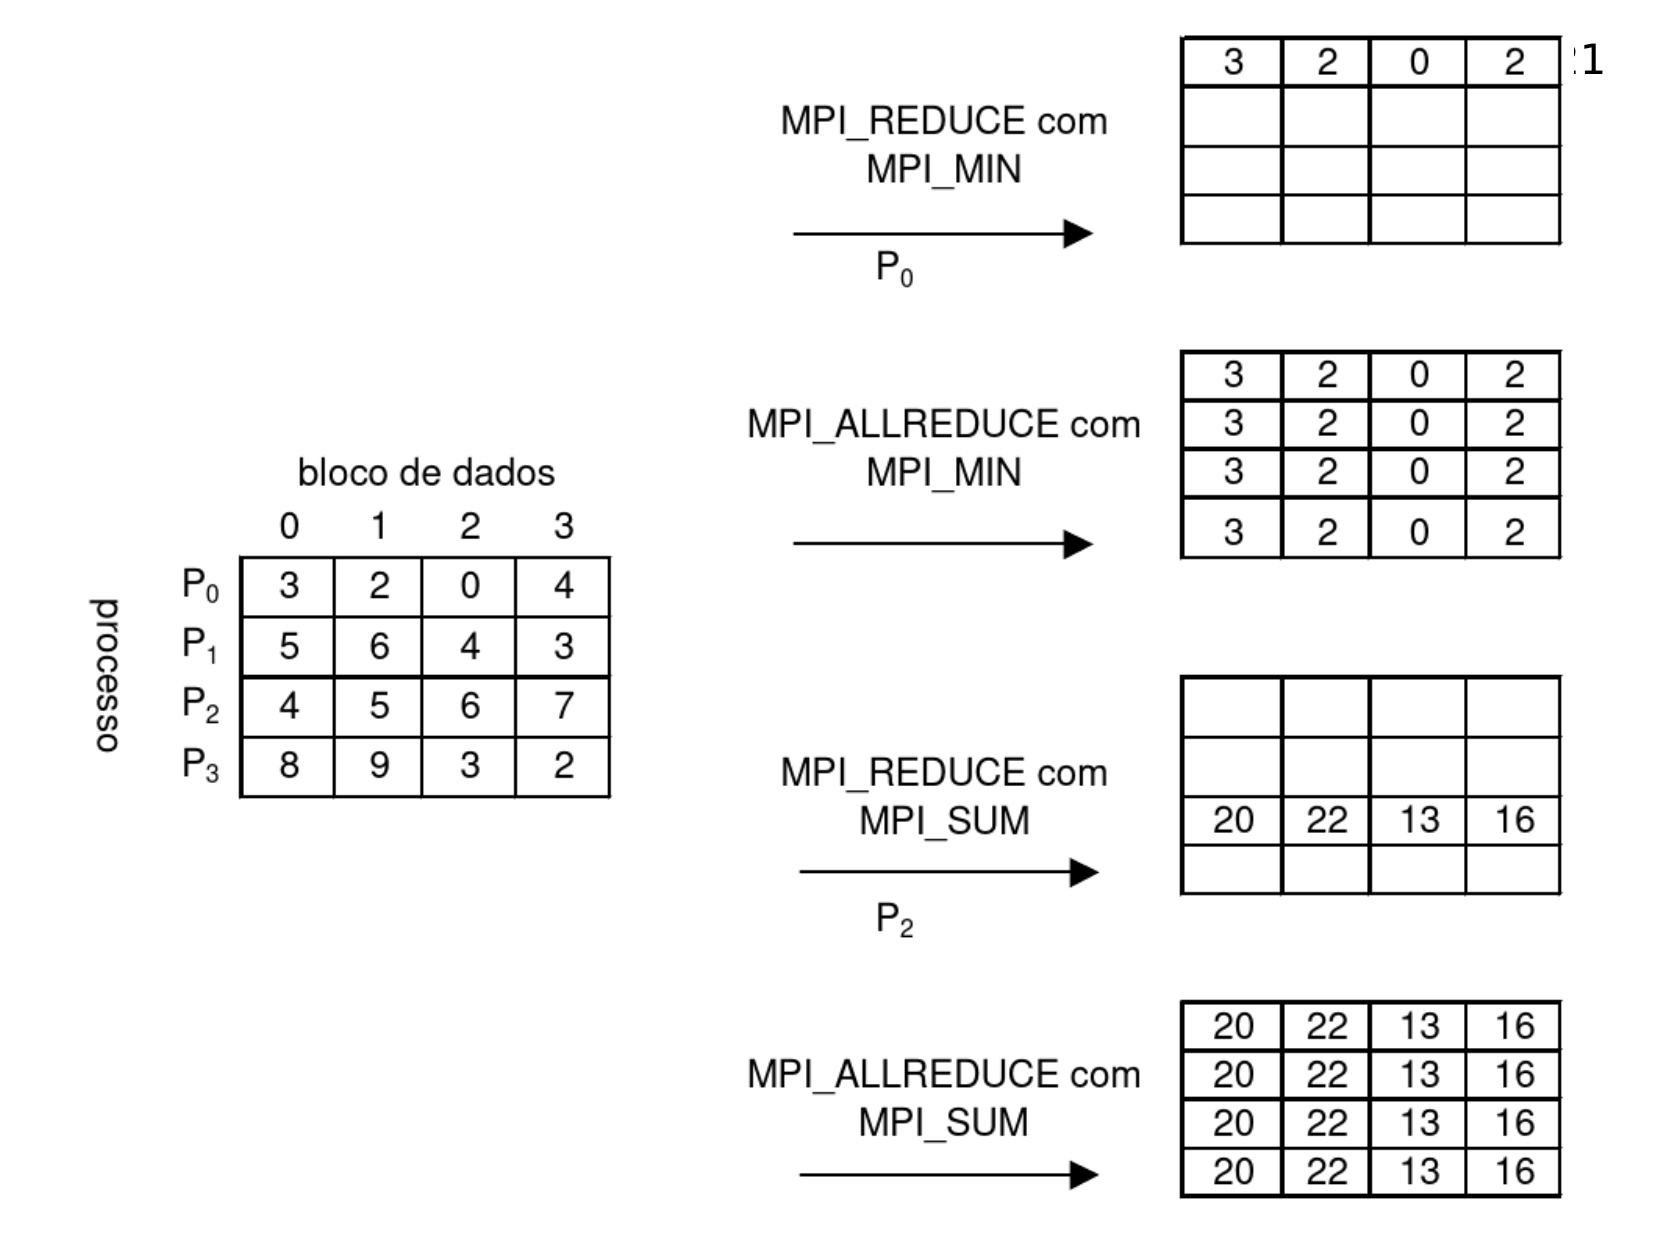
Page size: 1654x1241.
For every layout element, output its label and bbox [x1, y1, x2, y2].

picture [86, 28, 1574, 1208]
